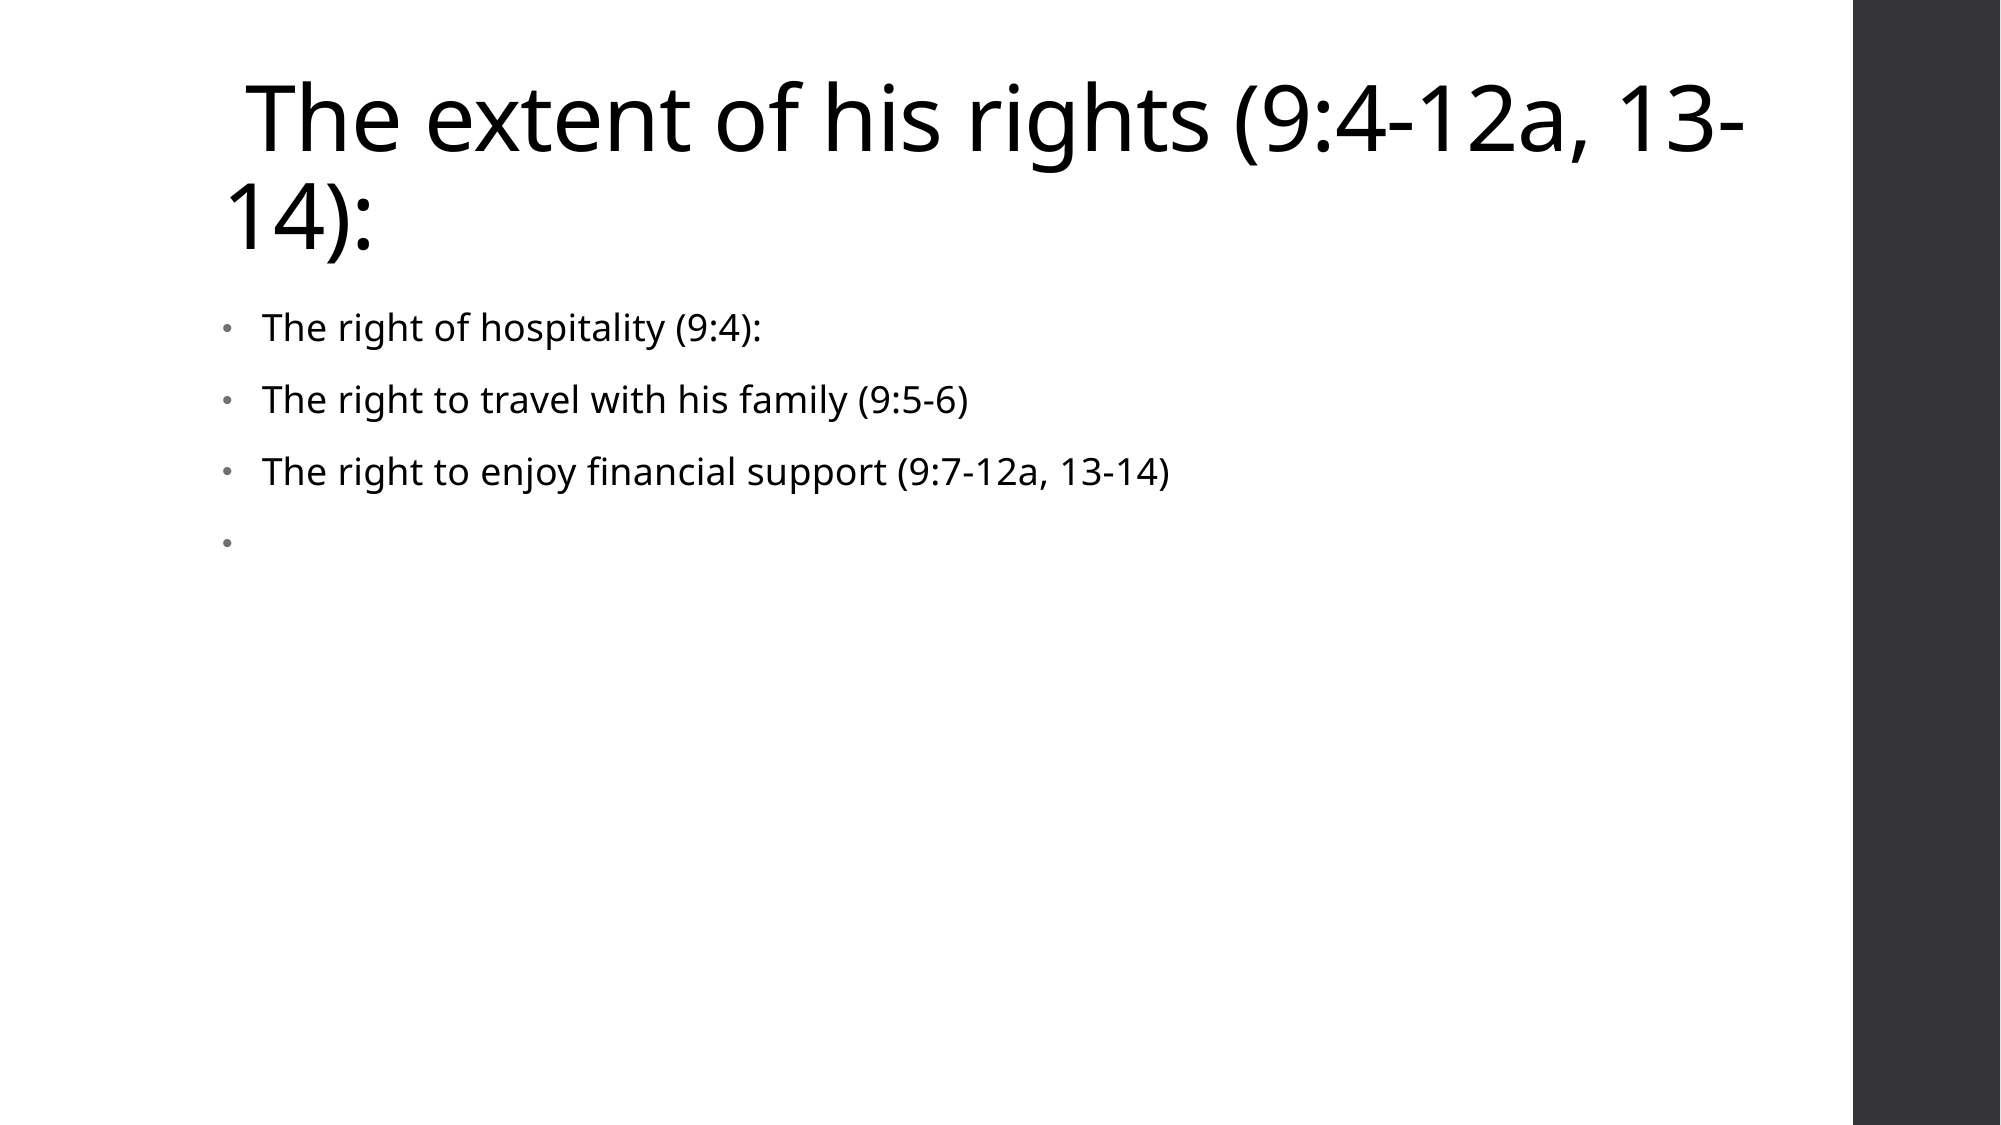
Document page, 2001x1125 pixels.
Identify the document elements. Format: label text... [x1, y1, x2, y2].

title The extent of his rights (9:4-12a, 13-14): [206, 60, 1797, 278]
list The right of hospitality (9:4): The right to travel with his family (9:5-6) The right to enjoy financial support (9:7-12a, 13-14) [206, 299, 1617, 1014]
